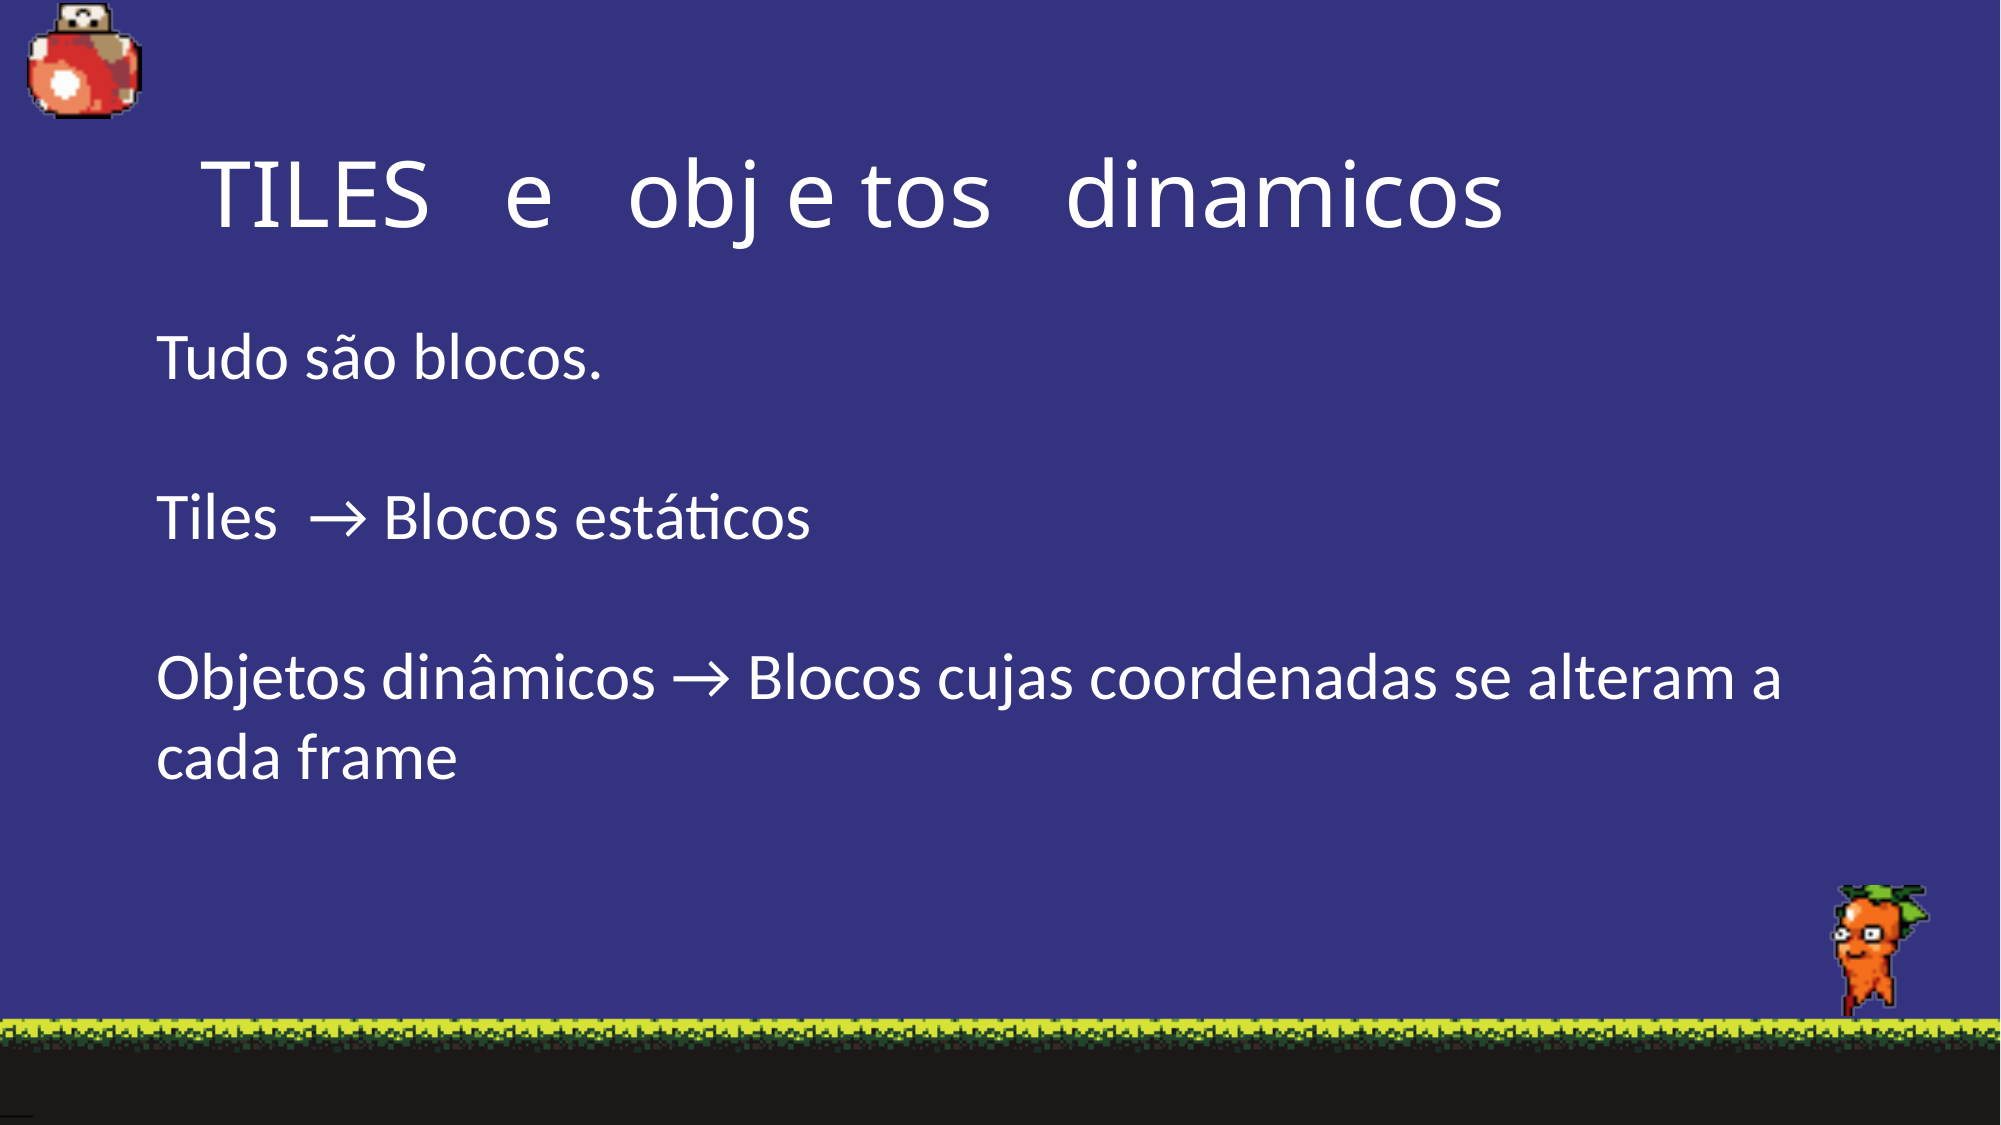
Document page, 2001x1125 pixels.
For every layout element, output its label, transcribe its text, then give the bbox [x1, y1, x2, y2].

picture [0, 0, 2001, 1125]
title [137, 82, 1863, 301]
subtitle TILES e obj e tos dinamicos [200, 94, 1548, 289]
title Tudo são blocos. Tiles → Blocos estáticos Objetos dinâmicos → Blocos cujas coordenadas se alteram a cada frame [141, 484, 1867, 702]
